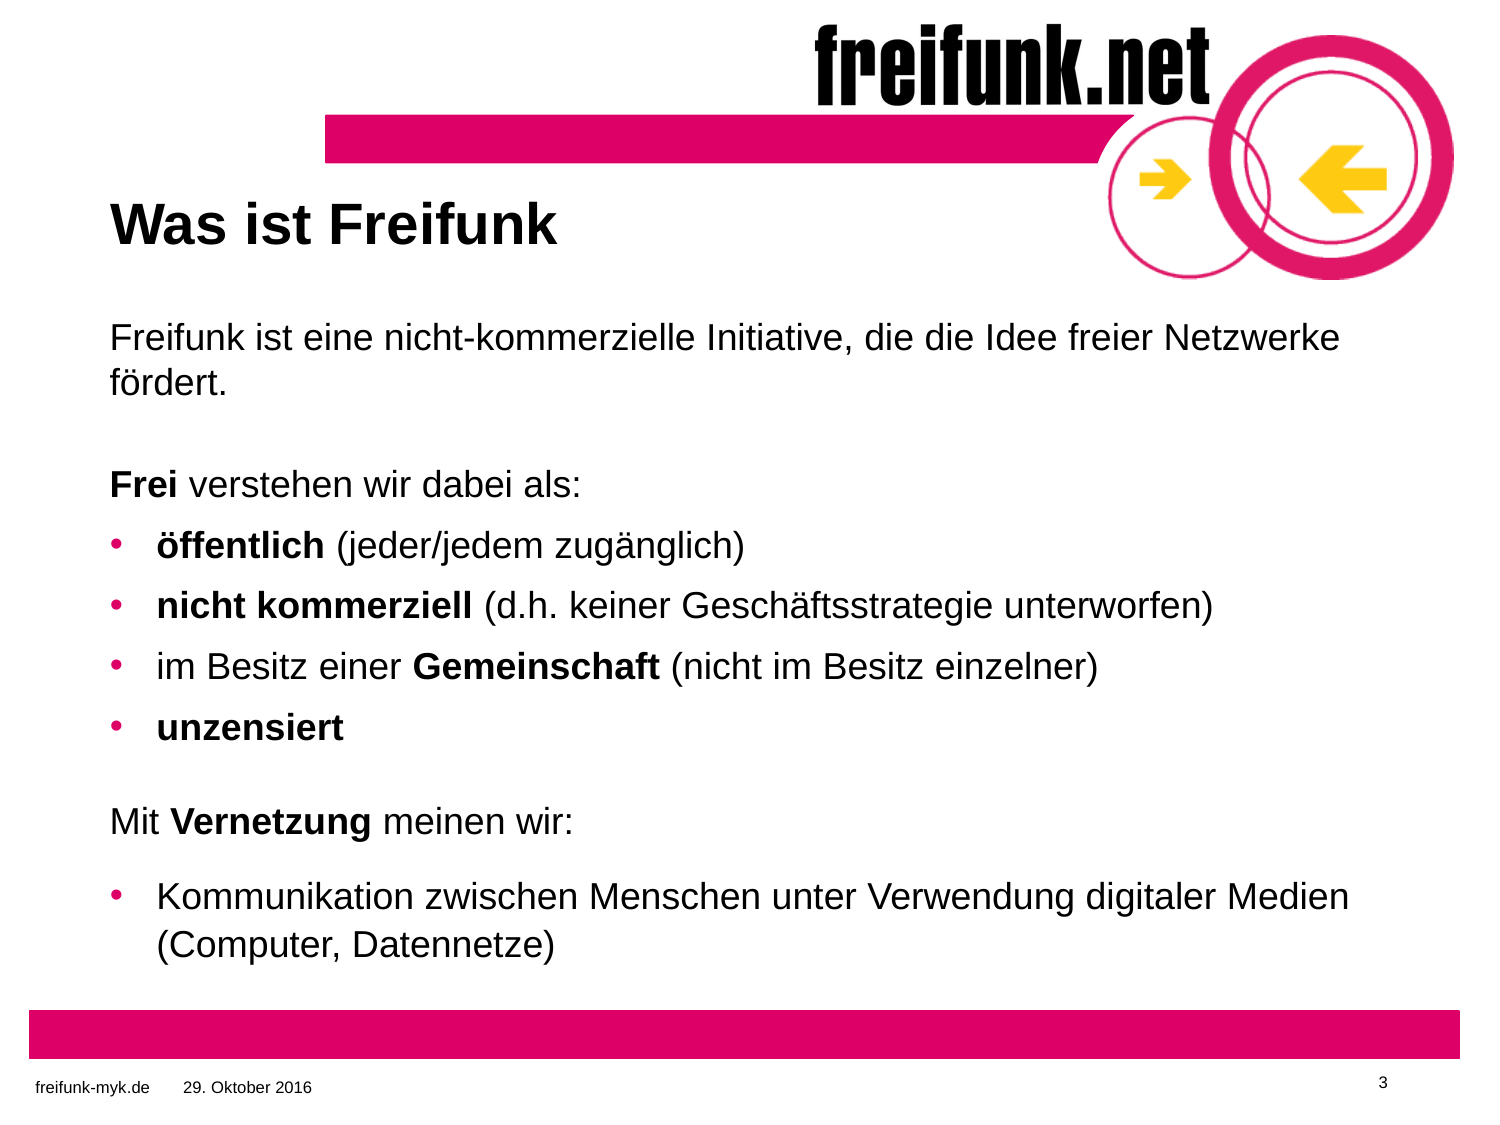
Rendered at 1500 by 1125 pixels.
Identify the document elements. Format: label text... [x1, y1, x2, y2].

title Was ist Freifunk [110, 160, 1093, 282]
picture [816, 24, 1454, 280]
list Freifunk ist eine nicht-kommerzielle Initiative, die die Idee freier Netzwerke fördert. Frei verstehen wir dabei als: öffentlich (jeder/jedem zugänglich) nicht kommerziell (d.h. keiner Geschäftsstrategie unterworfen) im Besitz einer Gemeinschaft (nicht im Besitz einzelner) unzensiert Mit Vernetzung meinen wir: Kommunikation zwischen Menschen unter Verwendung digitaler Medien (Computer, Datennetze) [109, 312, 1391, 1000]
